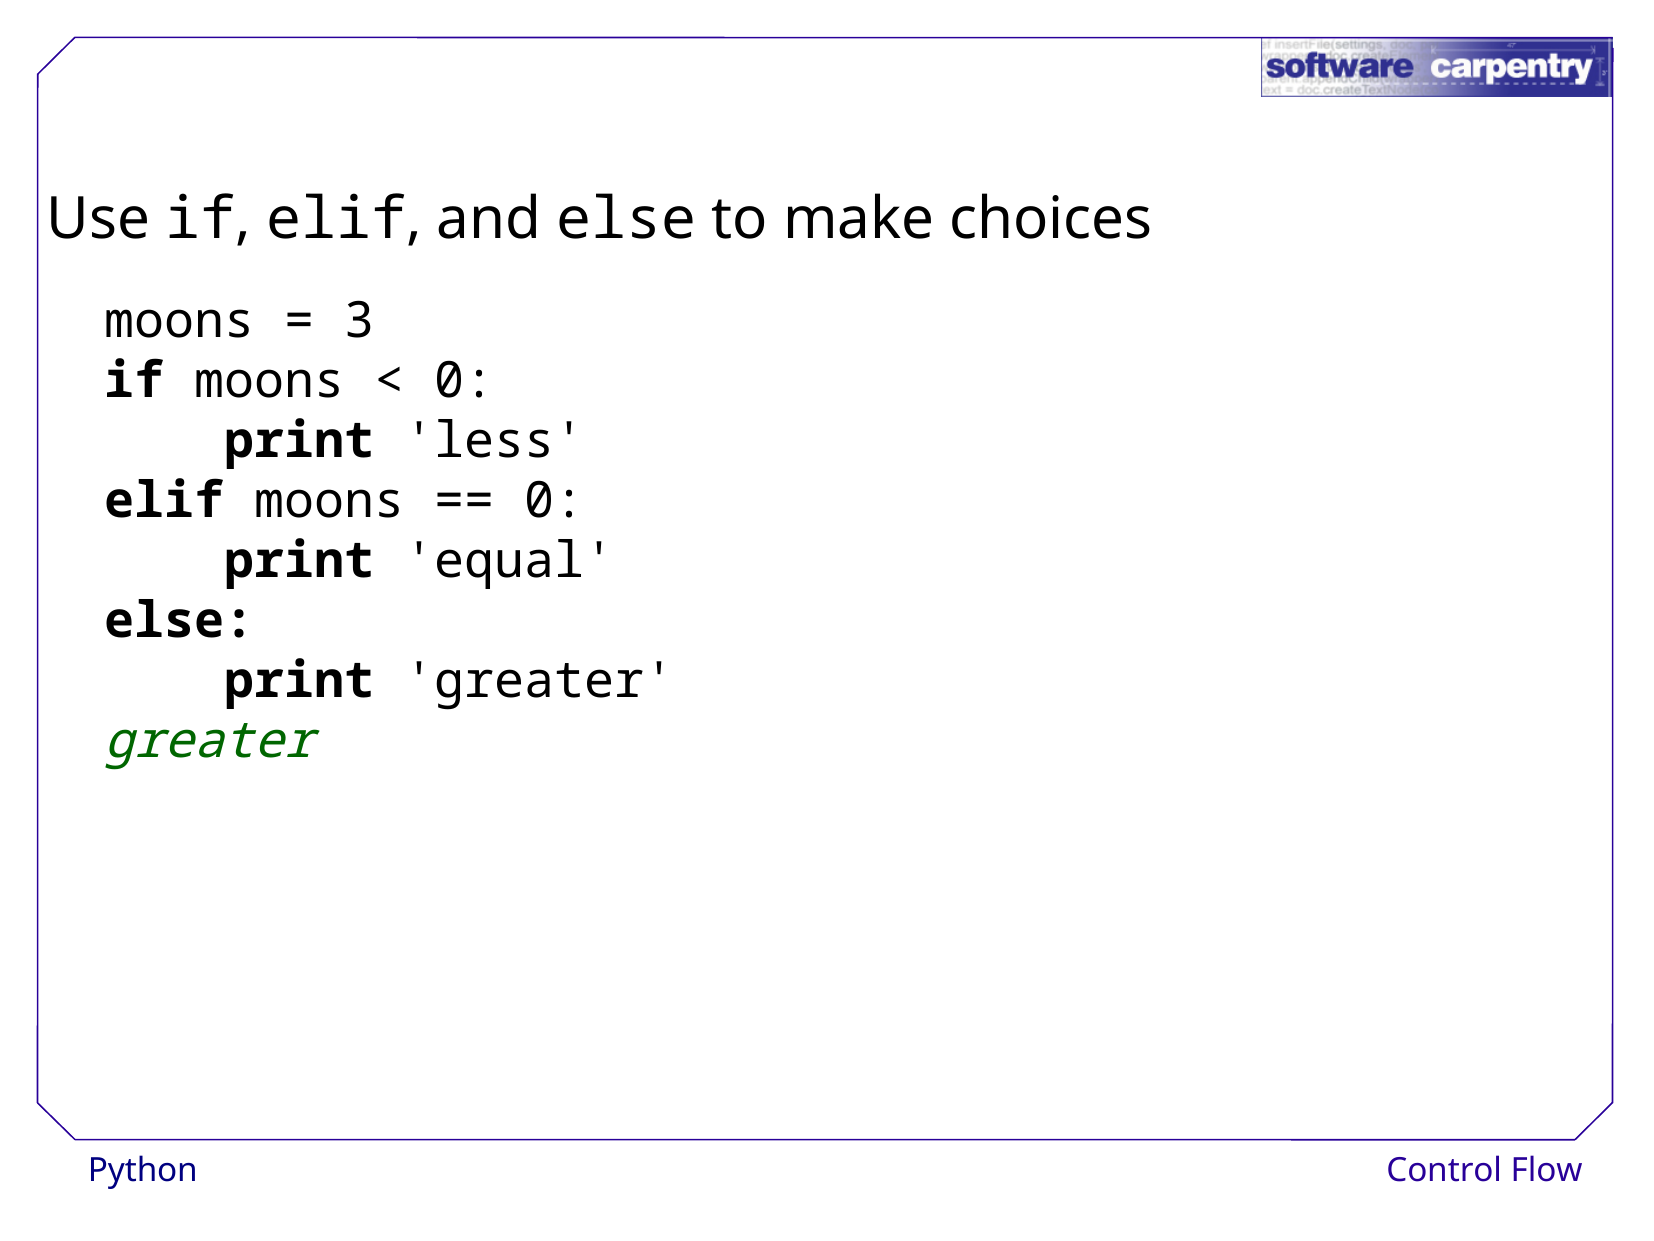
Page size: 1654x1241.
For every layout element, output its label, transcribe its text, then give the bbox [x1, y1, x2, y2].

text_box moons = 3 if moons < 0: print 'less' elif moons == 0: print 'equal' else: print 'greater' greater [89, 279, 1512, 914]
text_box Use if, elif, and else to make choices [32, 138, 1318, 259]
picture [1261, 39, 1613, 97]
